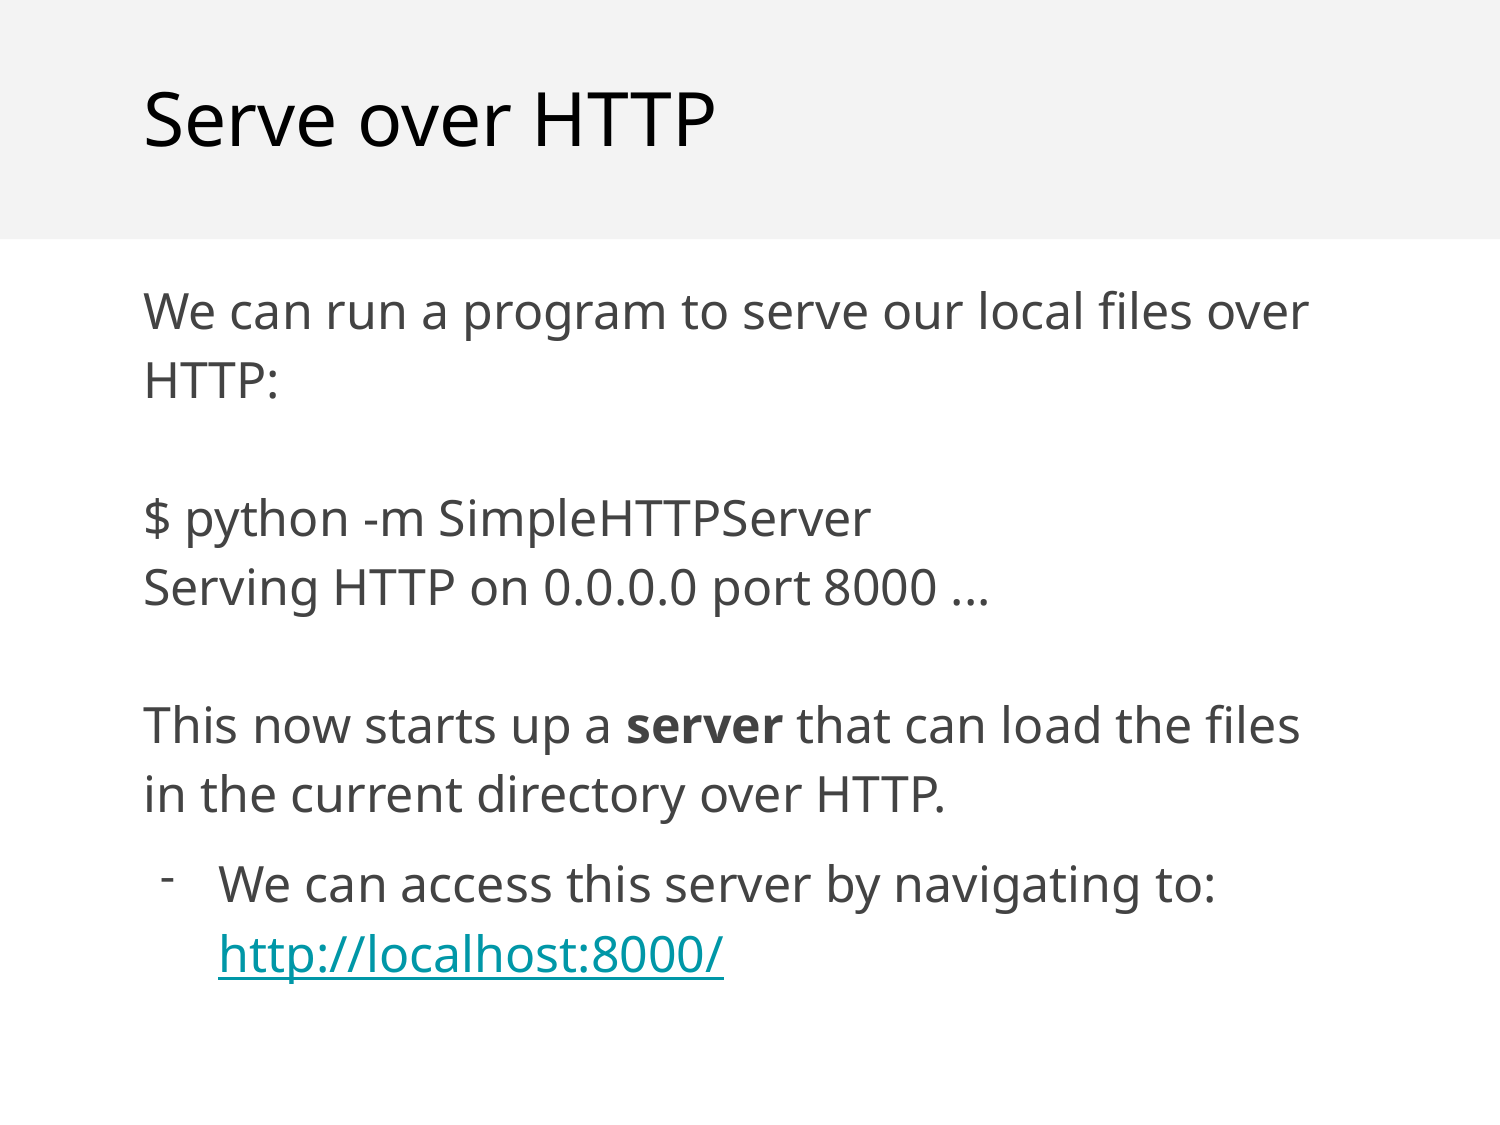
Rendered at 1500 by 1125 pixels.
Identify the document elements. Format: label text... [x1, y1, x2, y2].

title Serve over HTTP [128, 56, 1372, 183]
list We can run a program to serve our local files over HTTP: $ python -m SimpleHTTPServer Serving HTTP on 0.0.0.0 port 8000 ... This now starts up a server that can load the files in the current directory over HTTP. We can access this server by navigating to: http://localhost:8000/ [128, 255, 1372, 1004]
